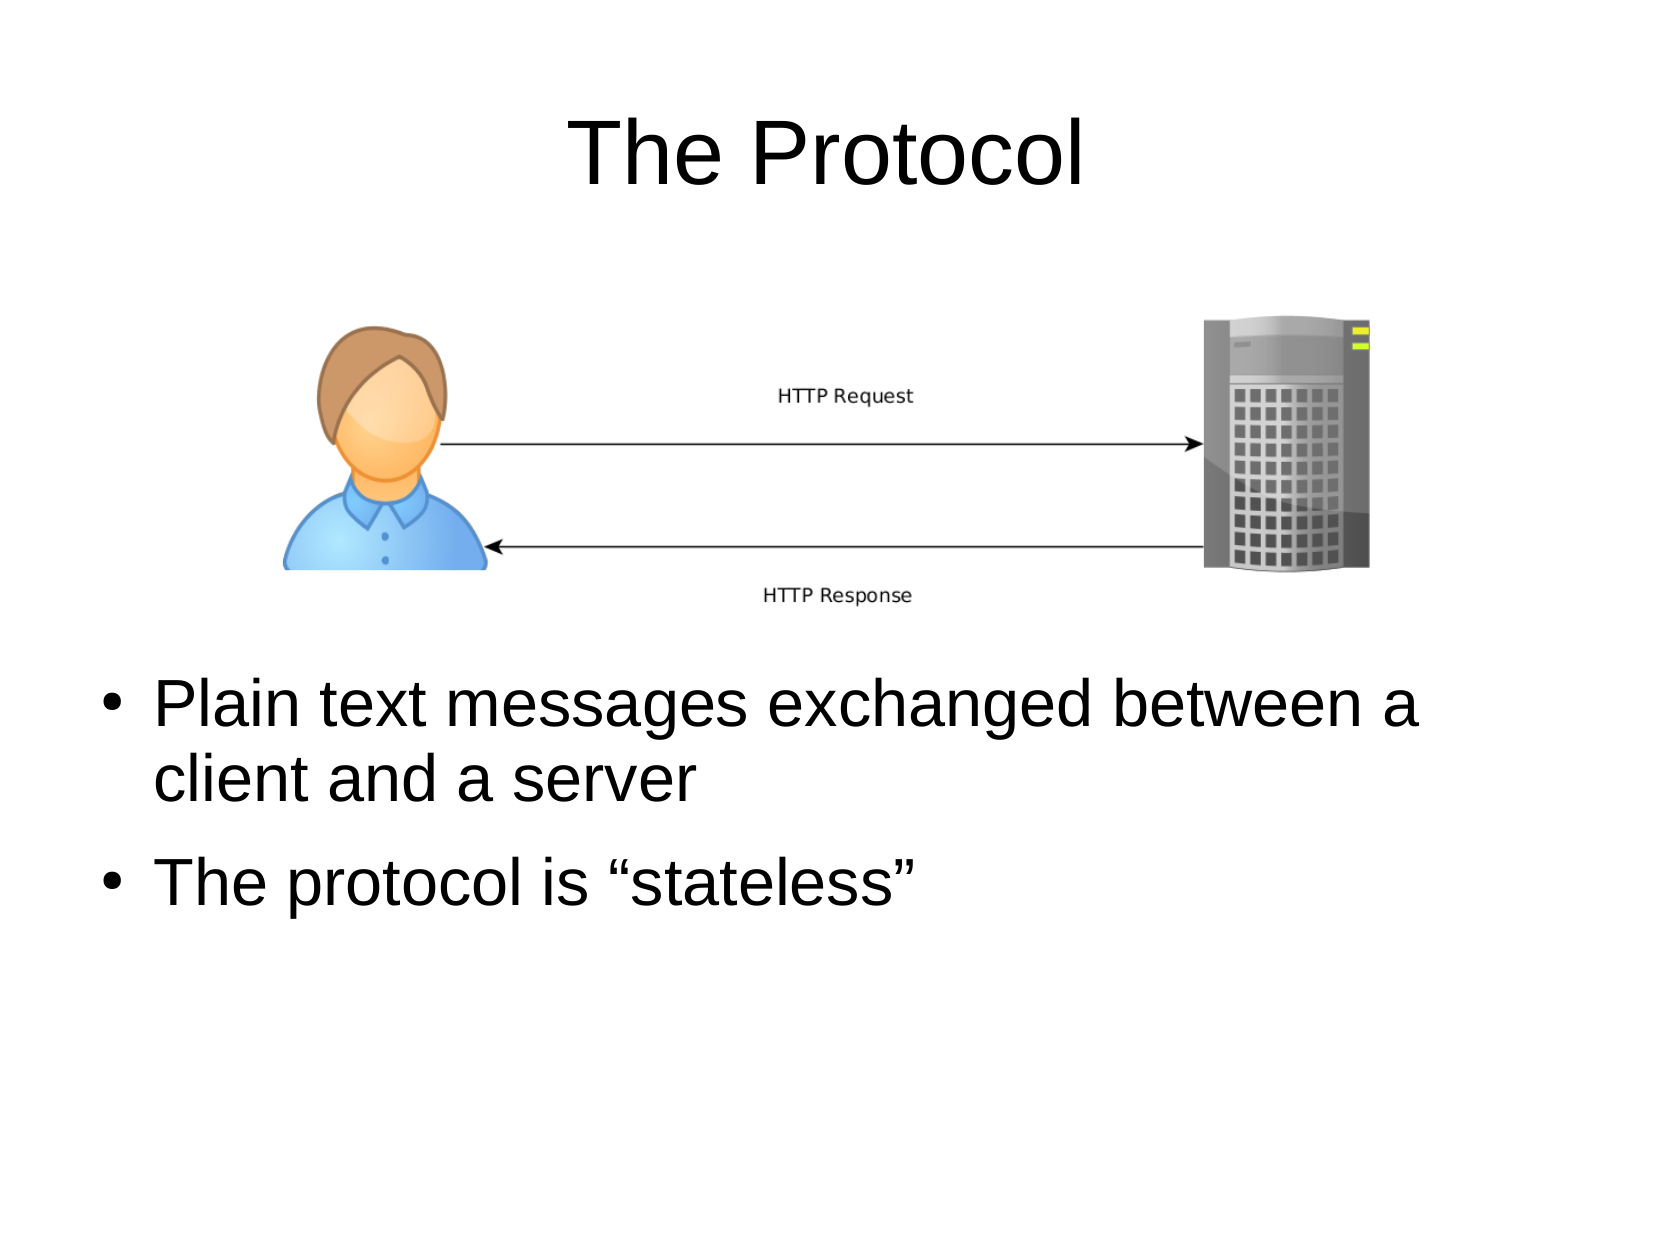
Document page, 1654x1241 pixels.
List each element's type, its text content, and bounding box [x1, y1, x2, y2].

list Plain text messages exchanged between a client and a server The protocol is “stateless” [82, 665, 1571, 1009]
title The Protocol [82, 49, 1571, 257]
picture [258, 290, 1395, 634]
